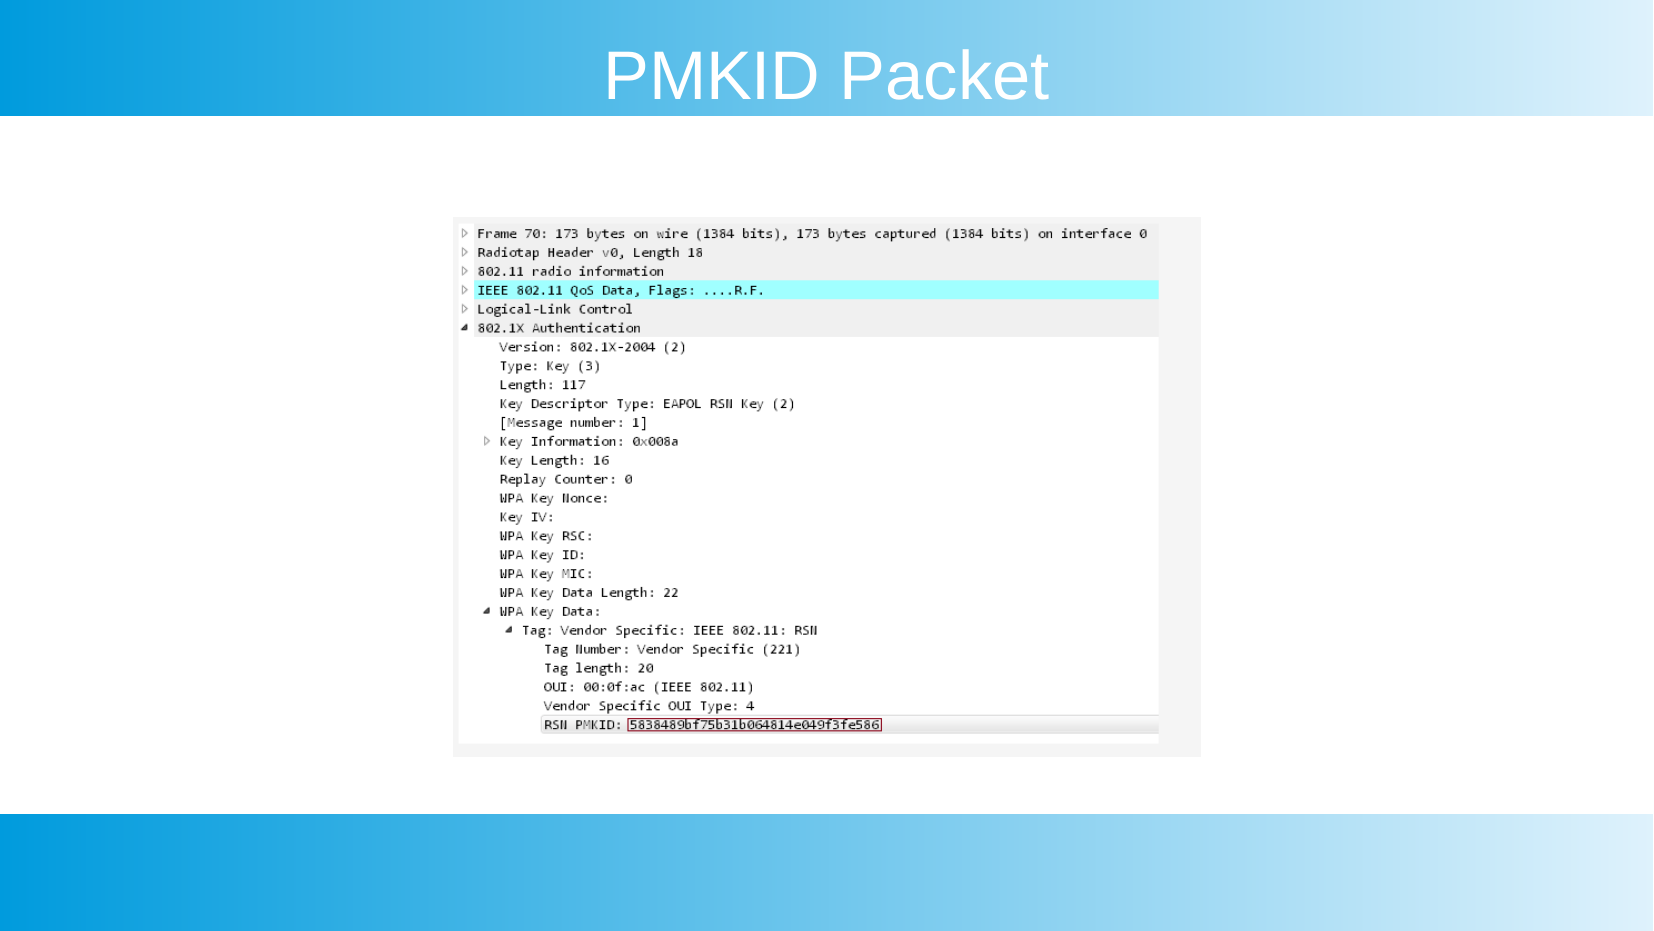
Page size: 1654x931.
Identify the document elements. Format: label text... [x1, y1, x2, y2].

picture [453, 217, 1201, 758]
title PMKID Packet [82, 37, 1571, 116]
